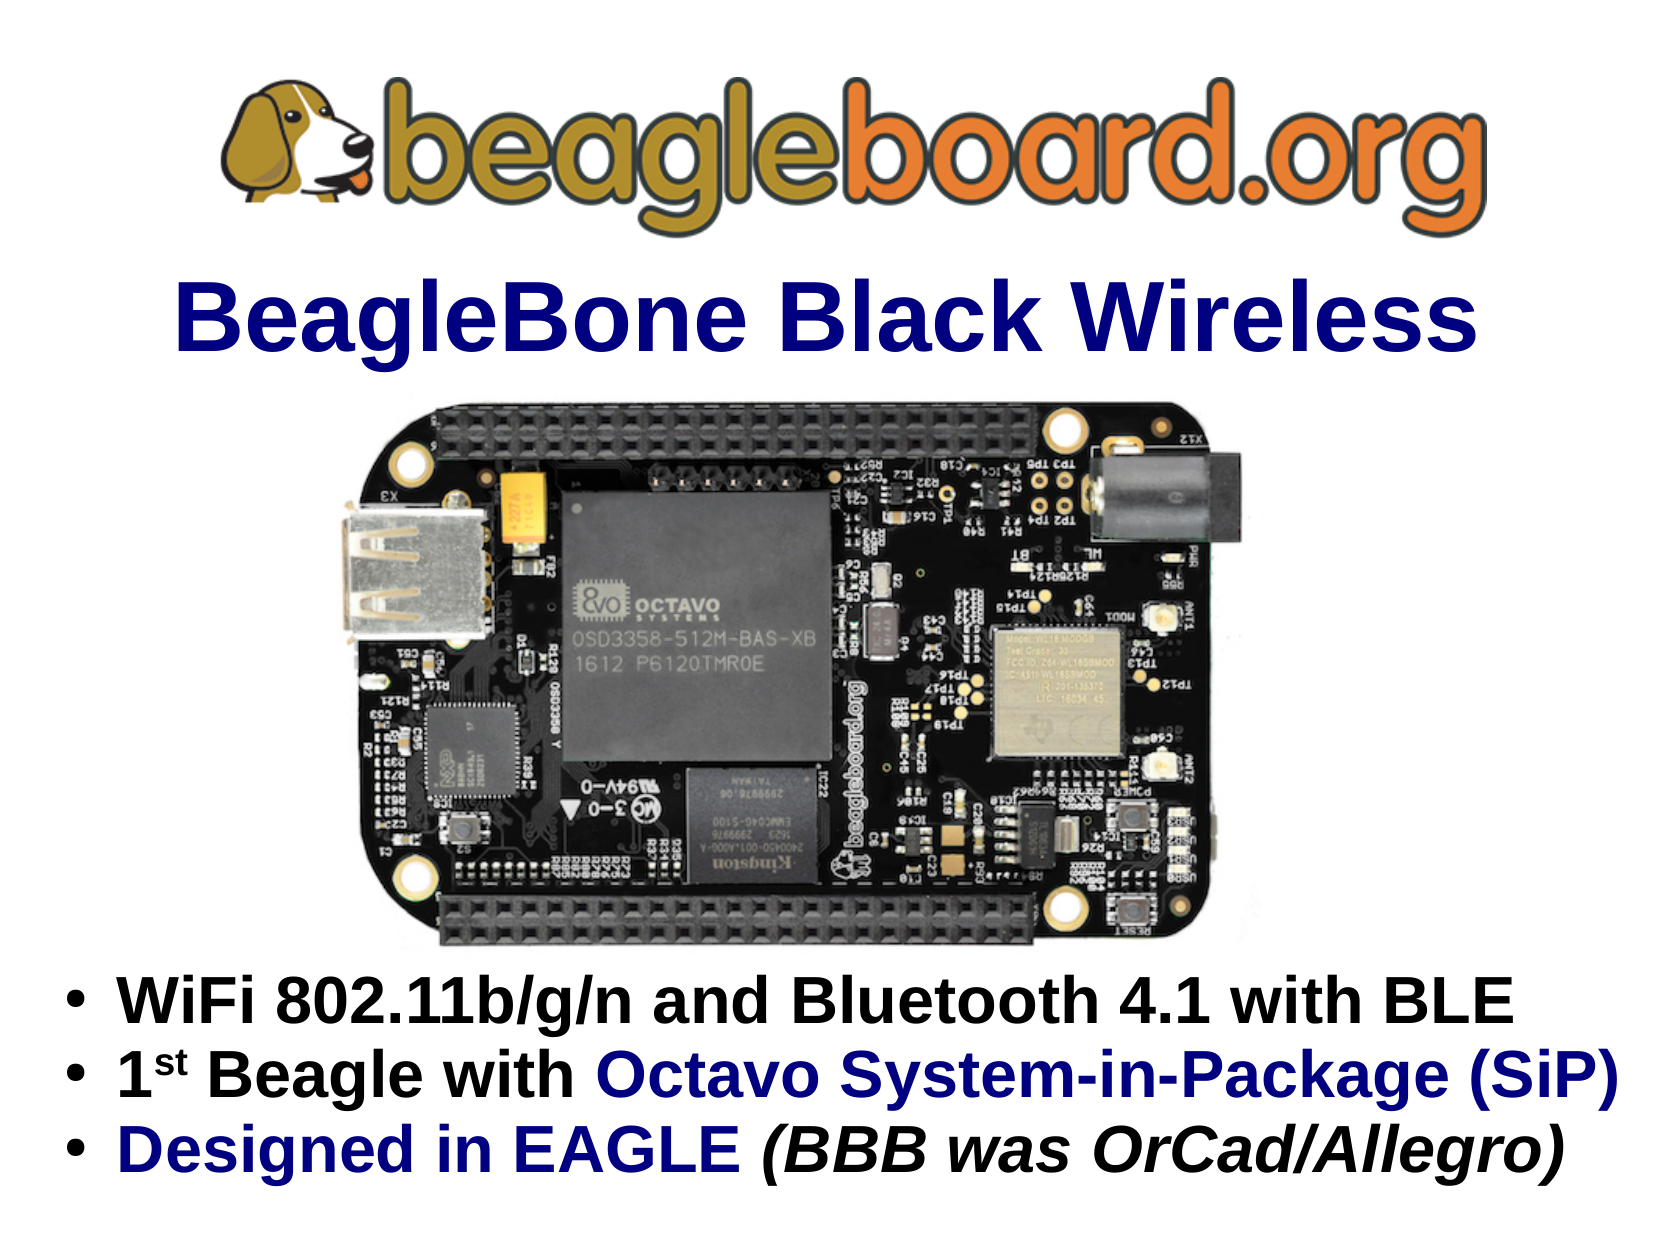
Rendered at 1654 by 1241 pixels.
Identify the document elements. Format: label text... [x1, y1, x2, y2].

text_box WiFi 802.11b/g/n and Bluetooth 4.1 with BLE 1st Beagle with Octavo System-in-Package (SiP) Designed in EAGLE (BBB was OrCad/Allegro) [31, 955, 1654, 1241]
picture [216, 77, 1487, 242]
list BeagleBone Black Wireless [82, 260, 1571, 980]
